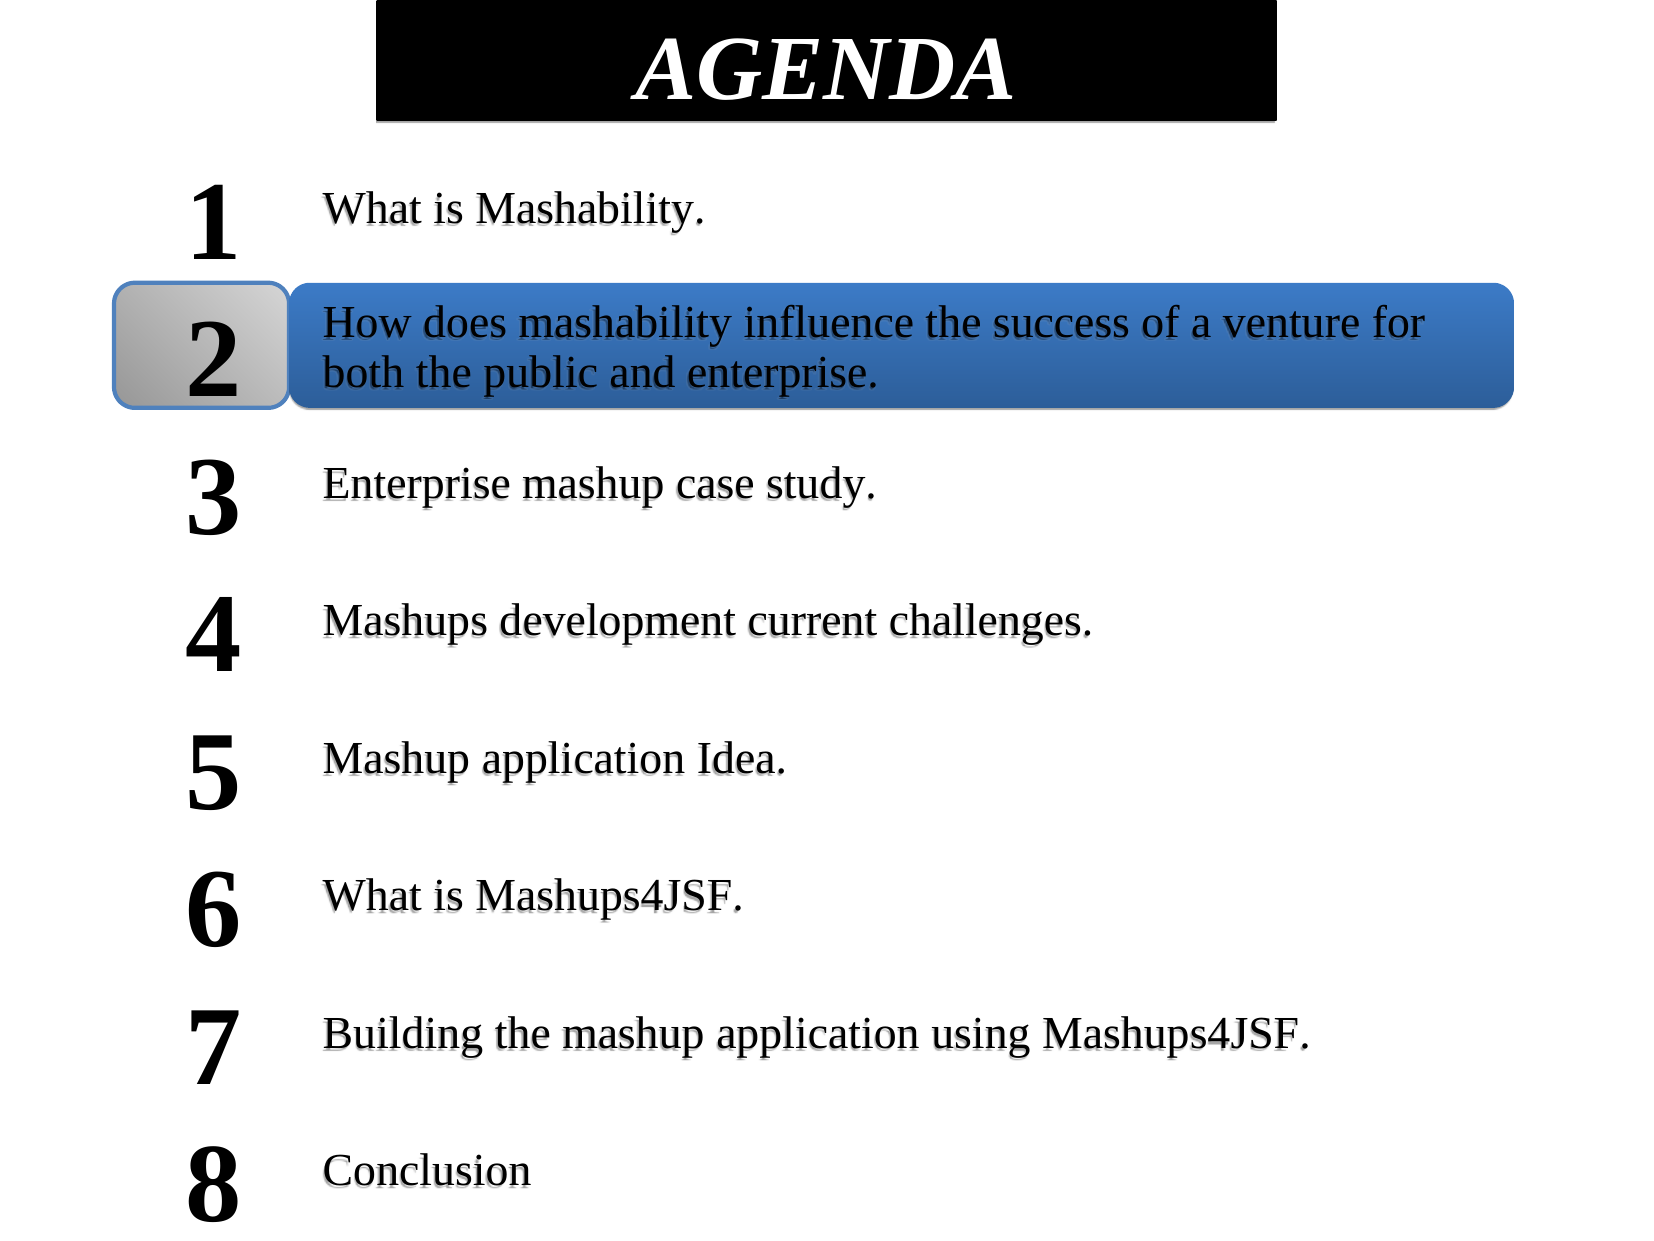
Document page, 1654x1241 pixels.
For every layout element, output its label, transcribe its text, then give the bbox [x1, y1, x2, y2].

text_box [296, 393, 316, 408]
text_box Conclusion [302, 1107, 1527, 1233]
text_box 6 [126, 832, 302, 958]
text_box 7 [126, 970, 302, 1096]
text_box 1 [126, 145, 302, 271]
text_box [114, 282, 144, 408]
text_box What is Mashups4JSF. [302, 832, 1527, 958]
text_box Enterprise mashup case study. [302, 420, 1527, 546]
text_box 2 [126, 282, 302, 408]
text_box Mashup application Idea. [302, 695, 1527, 821]
text_box AGENDA [377, 0, 1277, 120]
text_box What is Mashability. [302, 145, 1527, 271]
text_box 8 [126, 1107, 302, 1233]
text_box 4 [126, 557, 302, 683]
text_box [296, 282, 319, 298]
text_box How does mashability influence the success of a venture for both the public and enterprise. [302, 282, 1527, 408]
text_box Mashups development current challenges. [302, 557, 1527, 683]
text_box Building the mashup application using Mashups4JSF. [302, 970, 1527, 1096]
text_box 5 [126, 695, 302, 821]
text_box 3 [126, 420, 302, 546]
